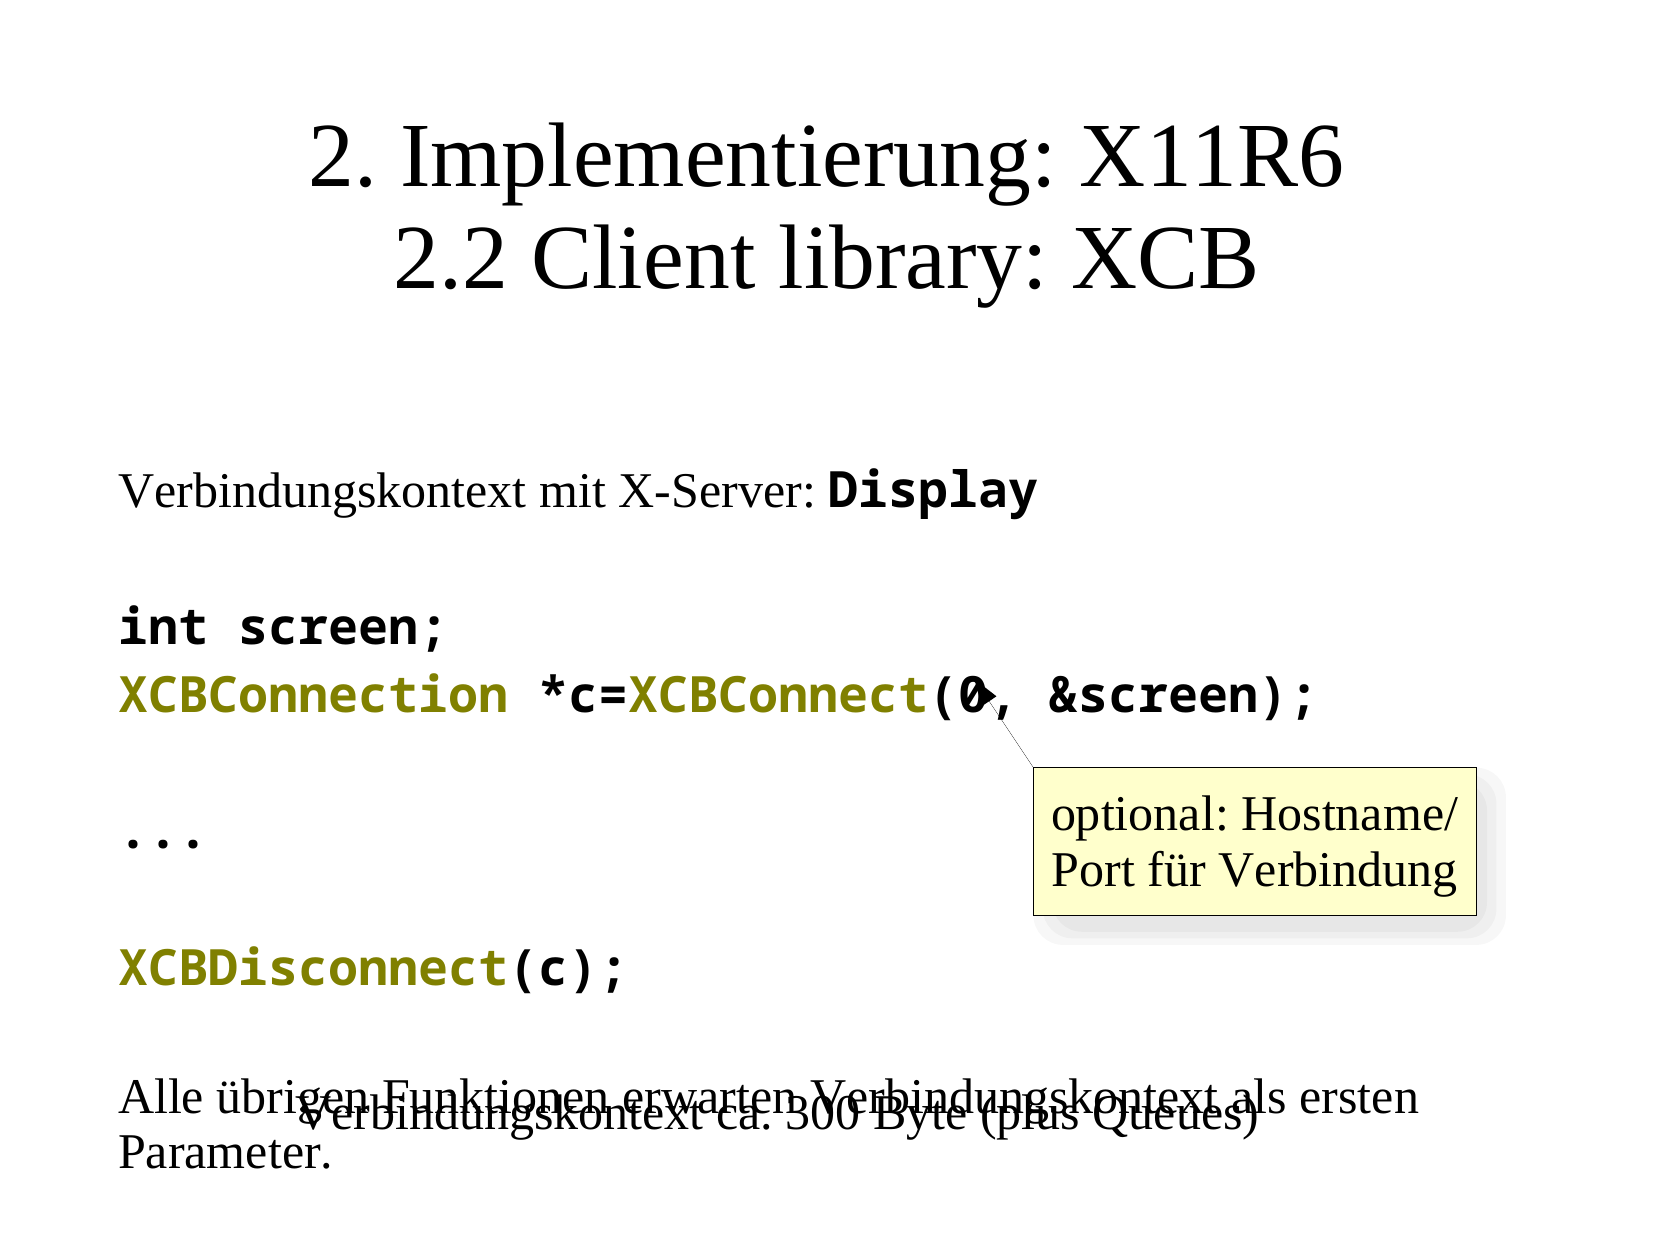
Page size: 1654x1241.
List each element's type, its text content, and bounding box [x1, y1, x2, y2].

text_box [1033, 767, 1506, 945]
title 2. Implementierung: X11R6 2.2 Client library: XCB [121, 102, 1534, 311]
text_box Verbindungskontext ca. 300 Byte (plus Queues) [295, 1085, 1329, 1211]
text_box Verbindungskontext mit X-Server: Display int screen; XCBConnection *c=XCBConnect(0, &screen); ... XCBDisconnect(c); Alle übrigen Funktionen erwarten Verbindungskontext als ersten Parameter. [118, 454, 1506, 1183]
text_box optional: Hostname/ Port für Verbindung [1033, 767, 1477, 916]
